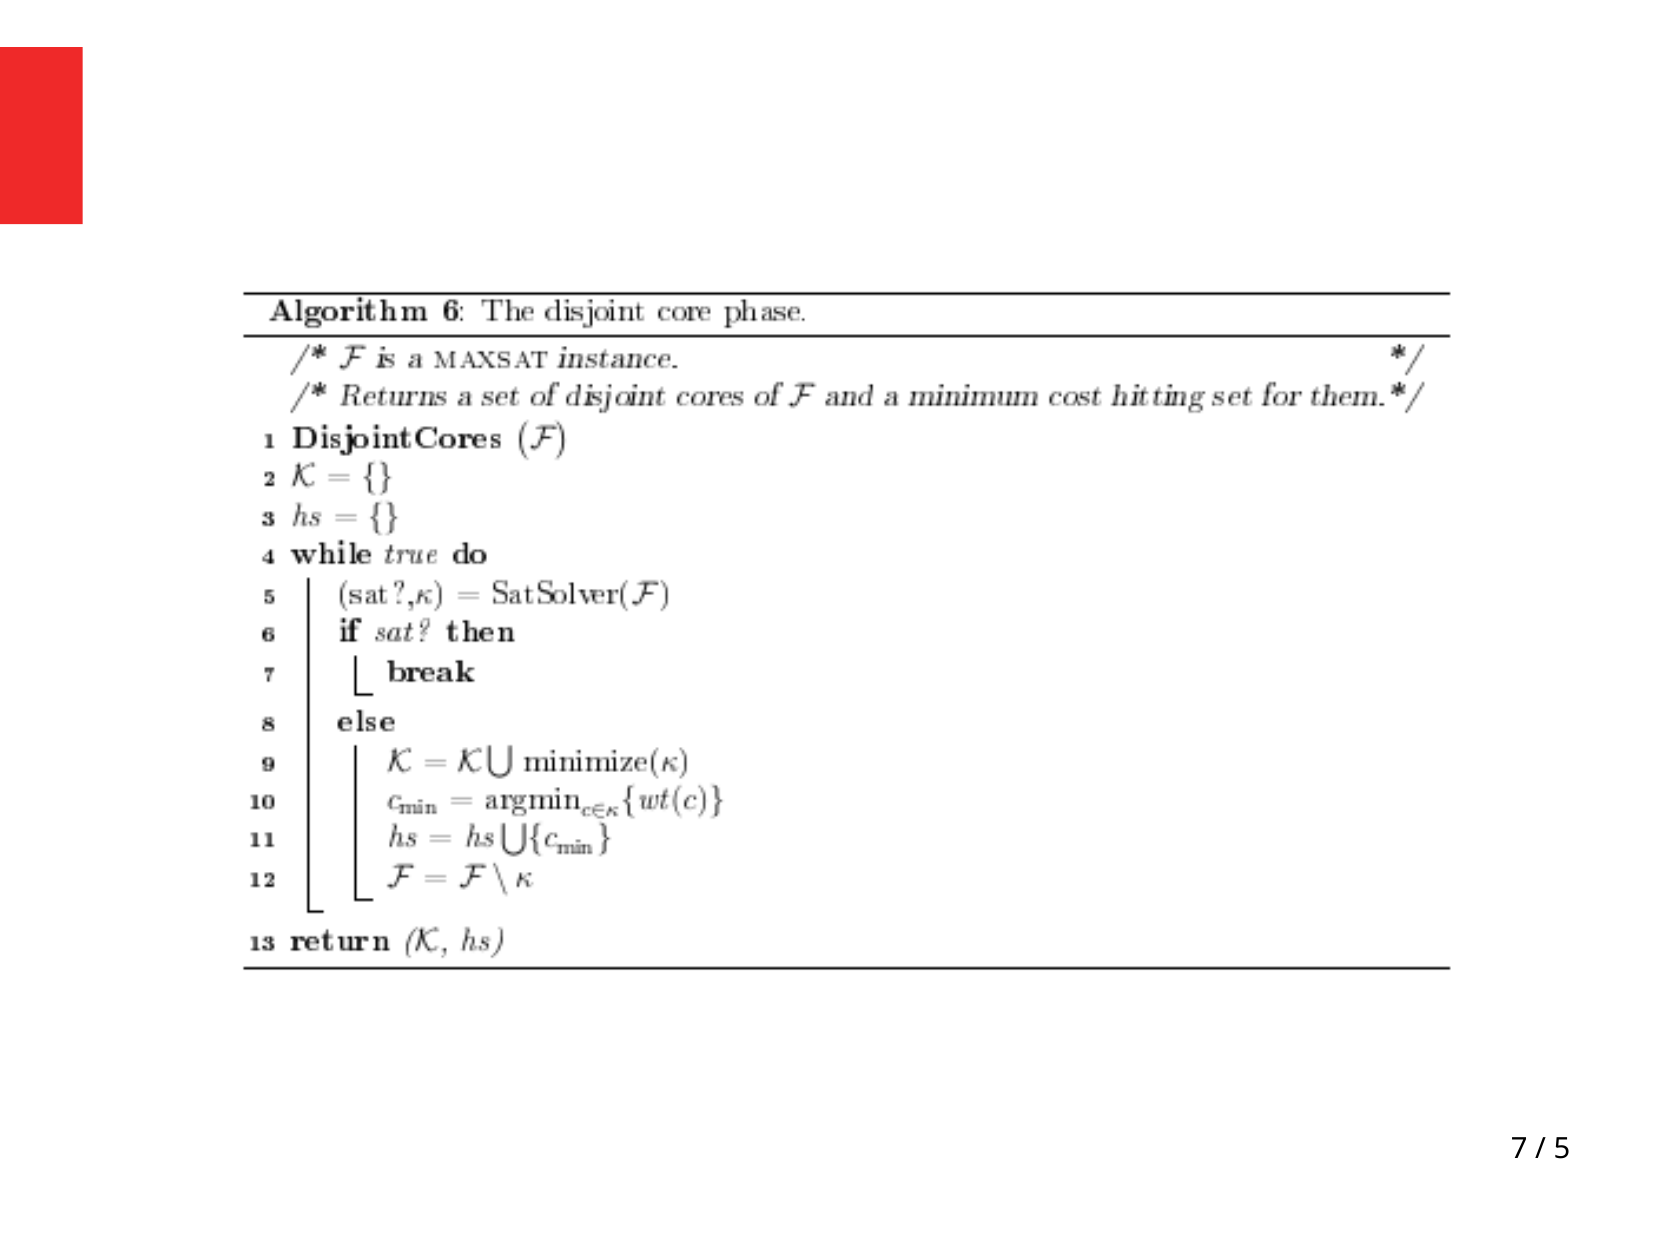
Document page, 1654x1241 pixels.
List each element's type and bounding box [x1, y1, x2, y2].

picture [190, 253, 1505, 1022]
